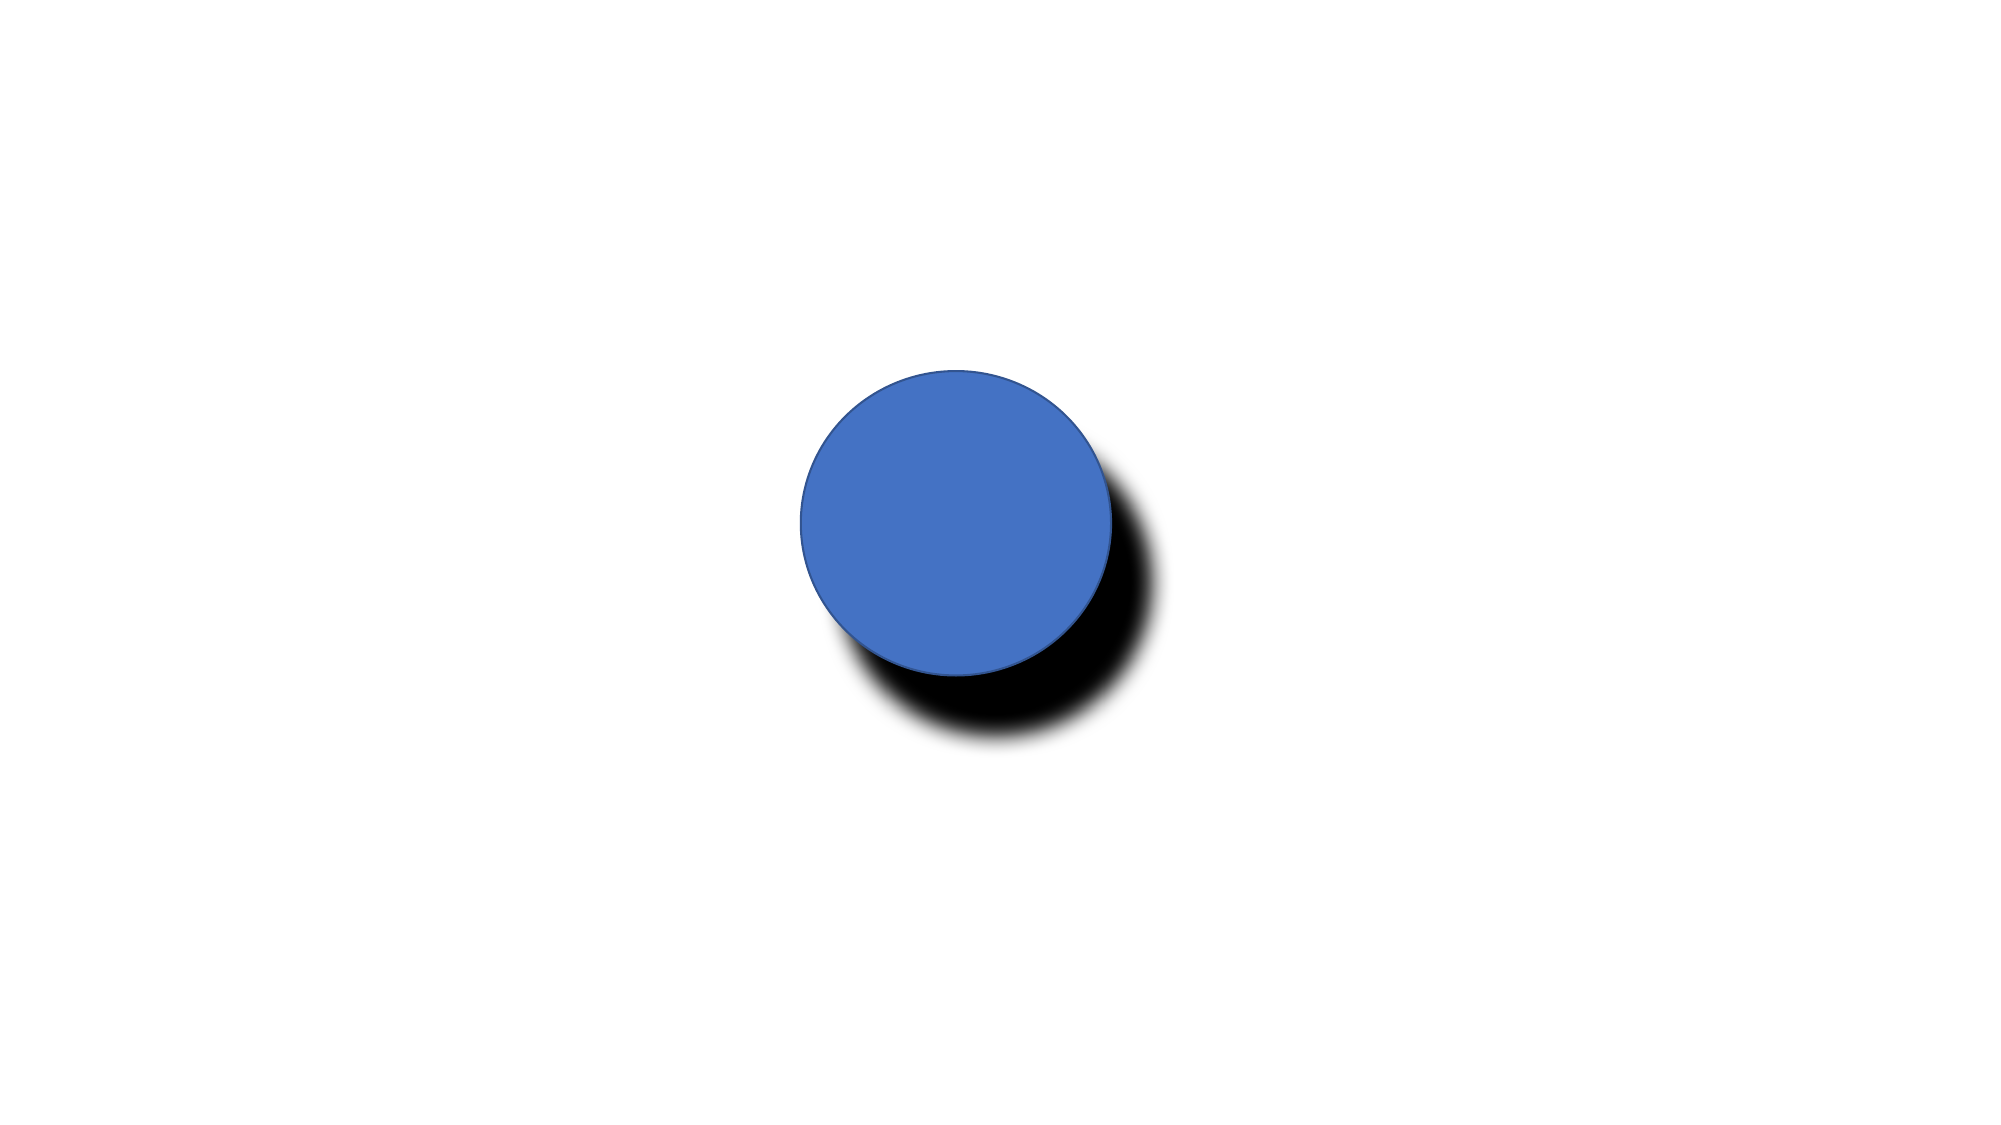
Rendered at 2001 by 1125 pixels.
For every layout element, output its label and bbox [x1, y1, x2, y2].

text_box [800, 371, 1112, 676]
